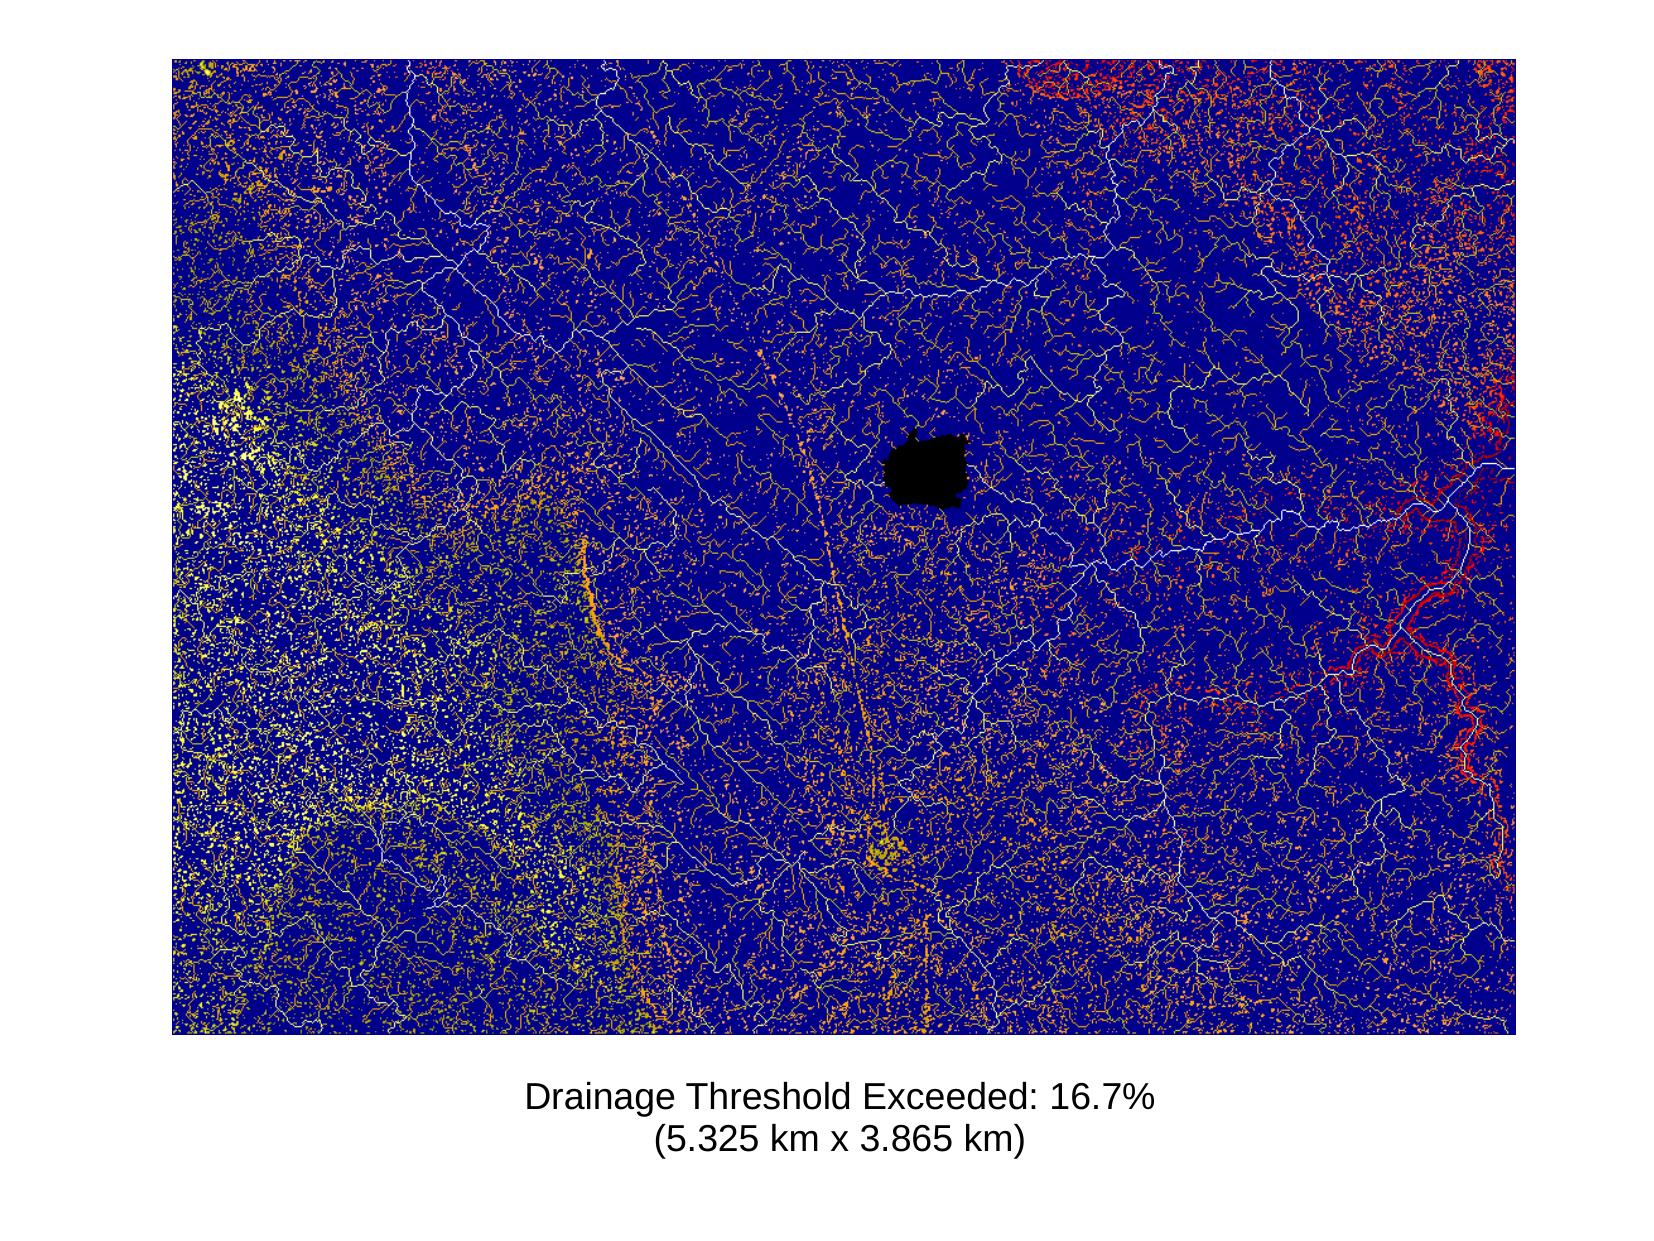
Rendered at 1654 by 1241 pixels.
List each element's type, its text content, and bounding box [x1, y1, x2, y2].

text_box Drainage Threshold Exceeded: 16.7% (5.325 km x 3.865 km) [480, 1068, 1201, 1167]
picture [172, 59, 1516, 1036]
